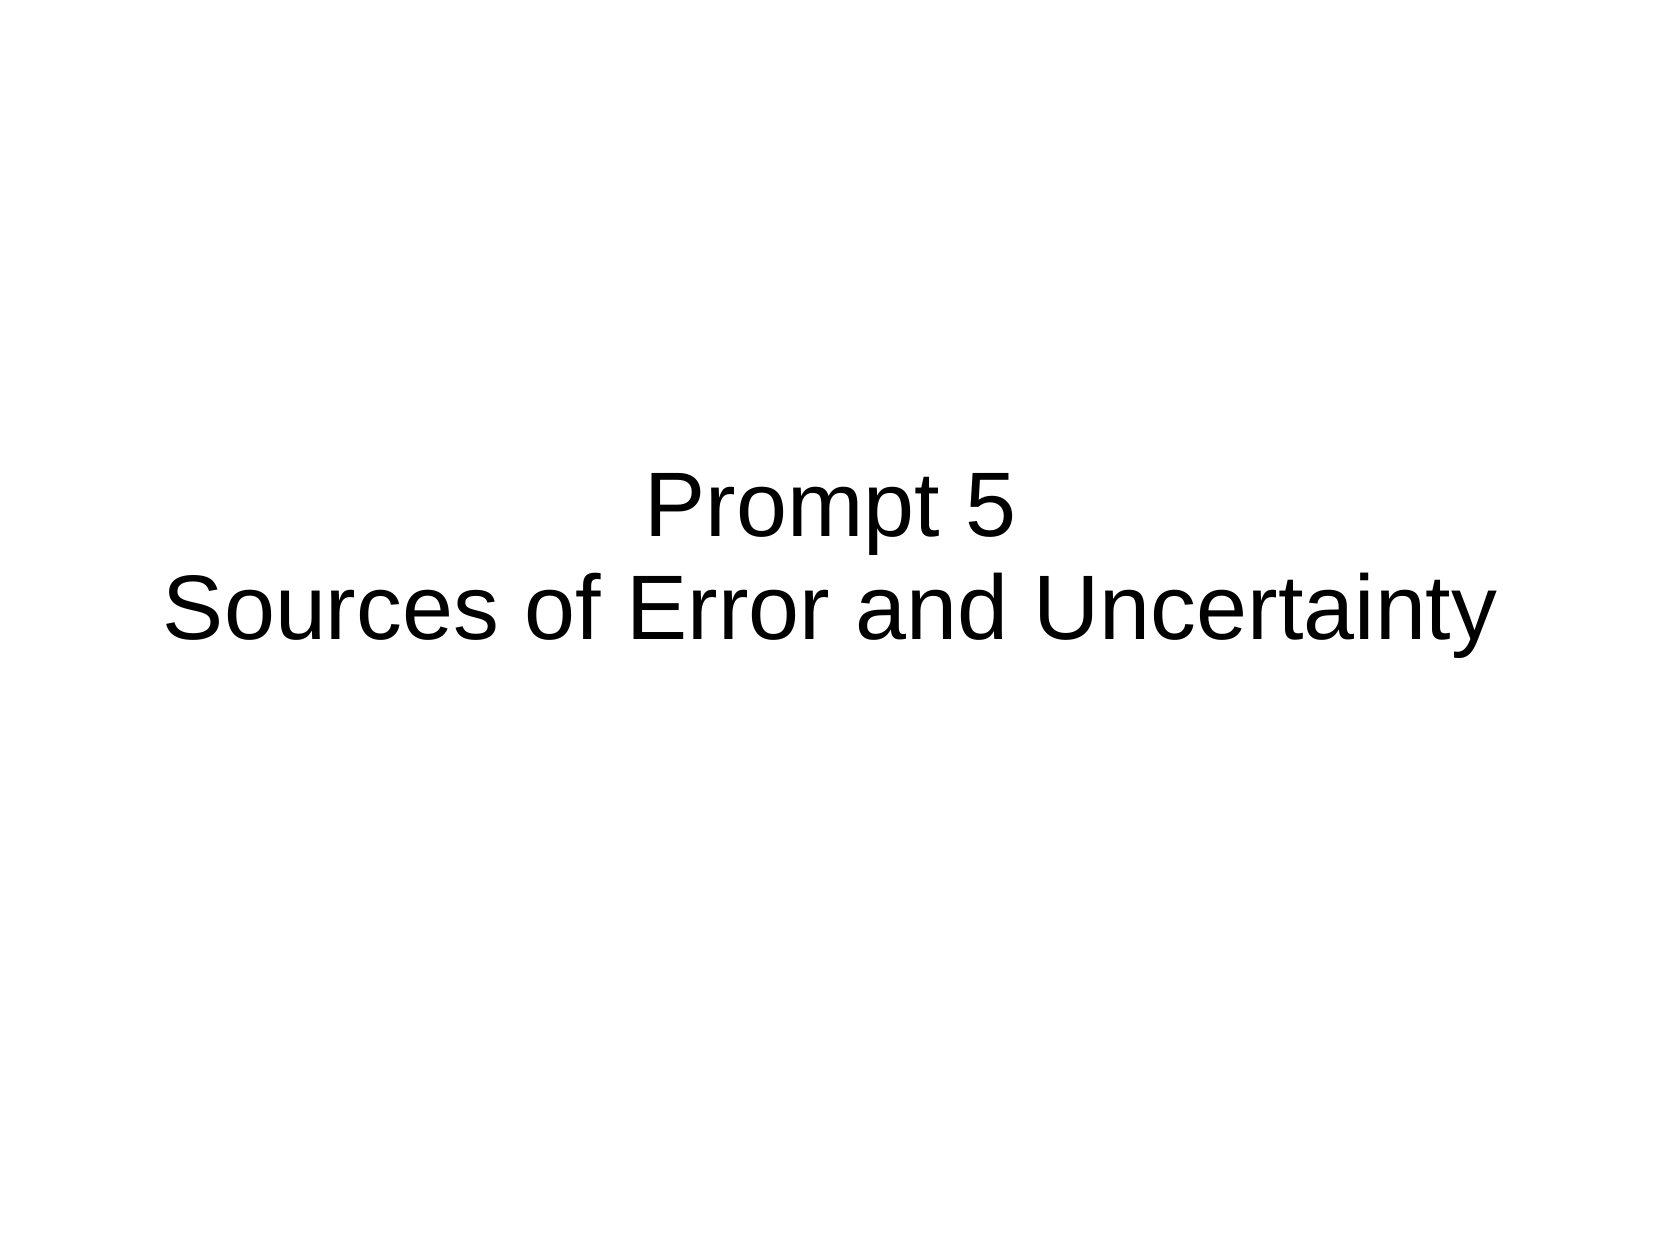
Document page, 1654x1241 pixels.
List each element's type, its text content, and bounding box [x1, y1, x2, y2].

title Prompt 5 Sources of Error and Uncertainty [86, 452, 1576, 661]
